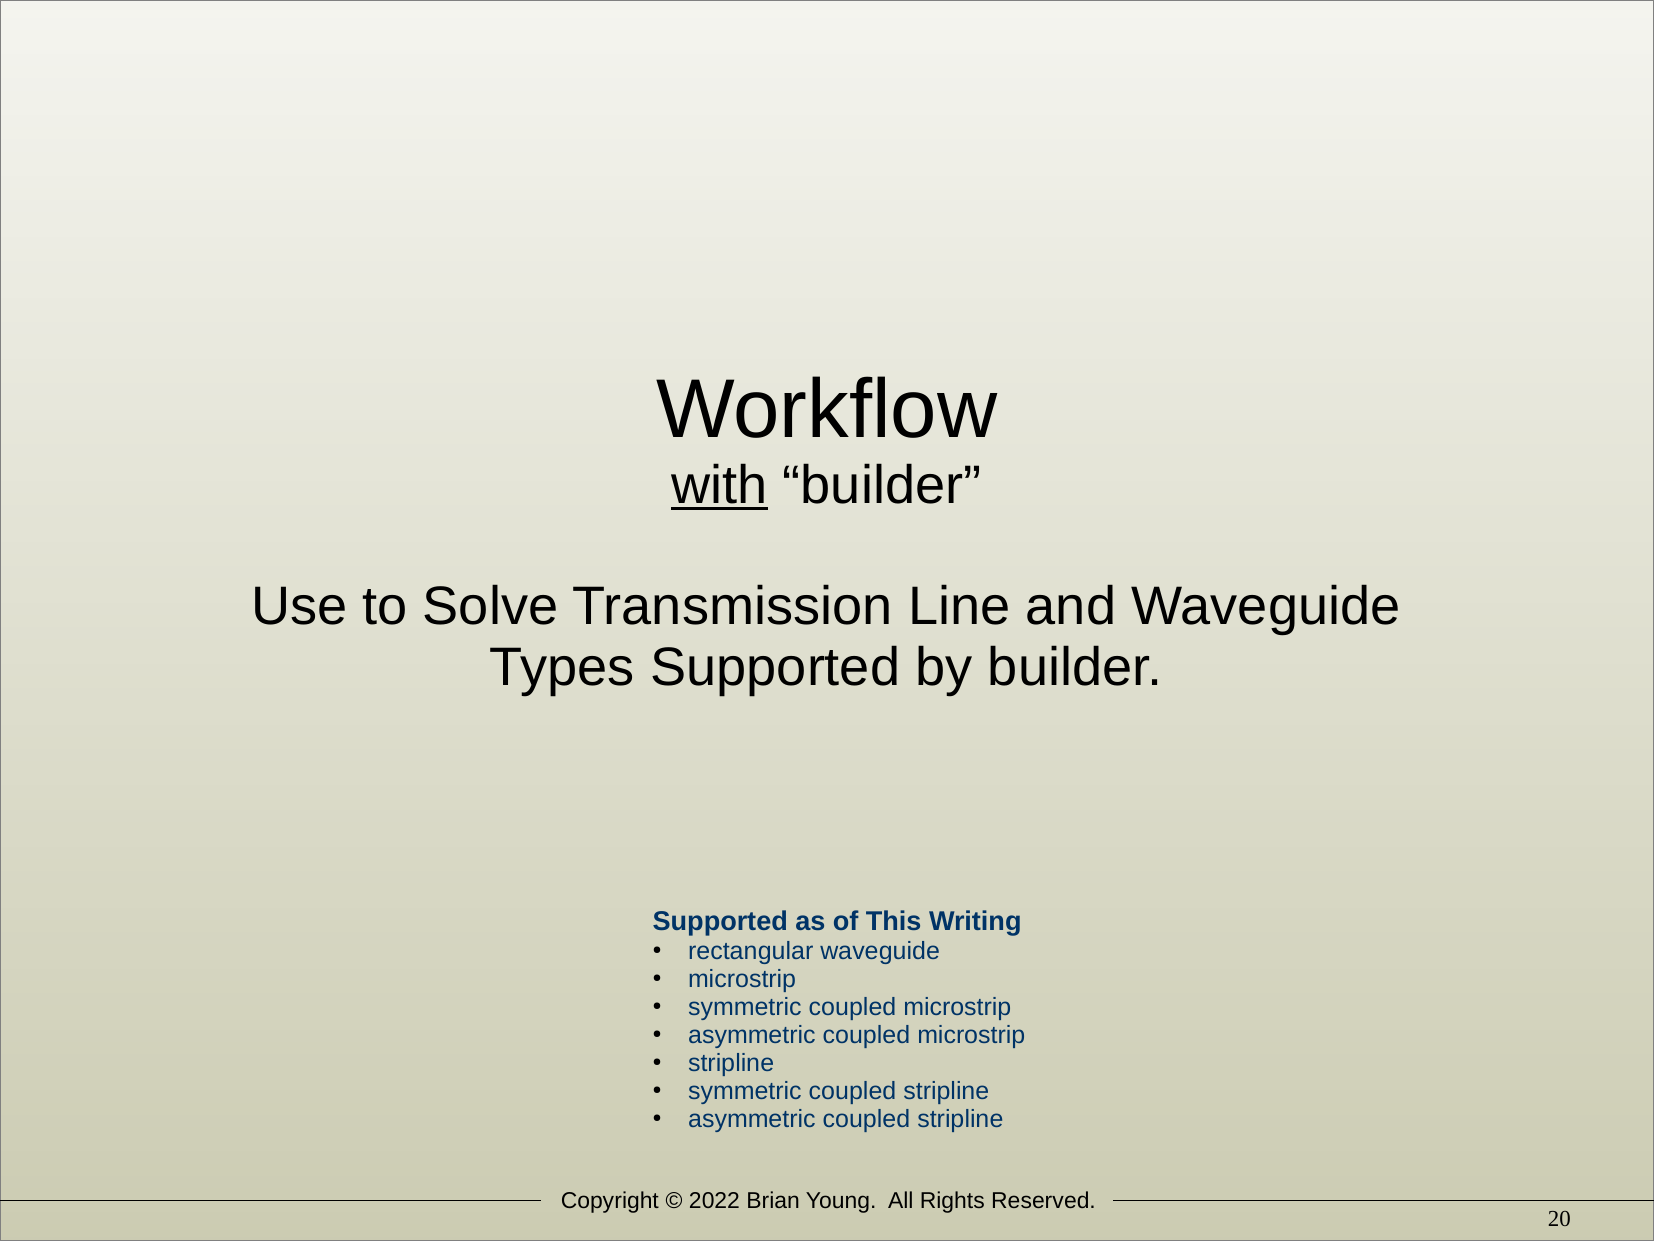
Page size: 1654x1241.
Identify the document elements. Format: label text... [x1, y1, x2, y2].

text_box Supported as of This Writing rectangular waveguide microstrip symmetric coupled microstrip asymmetric coupled microstrip stripline symmetric coupled stripline asymmetric coupled stripline [637, 898, 1041, 1141]
subtitle Workflow with “builder” Use to Solve Transmission Line and Waveguide Types Supported by builder. [82, 49, 1571, 1109]
